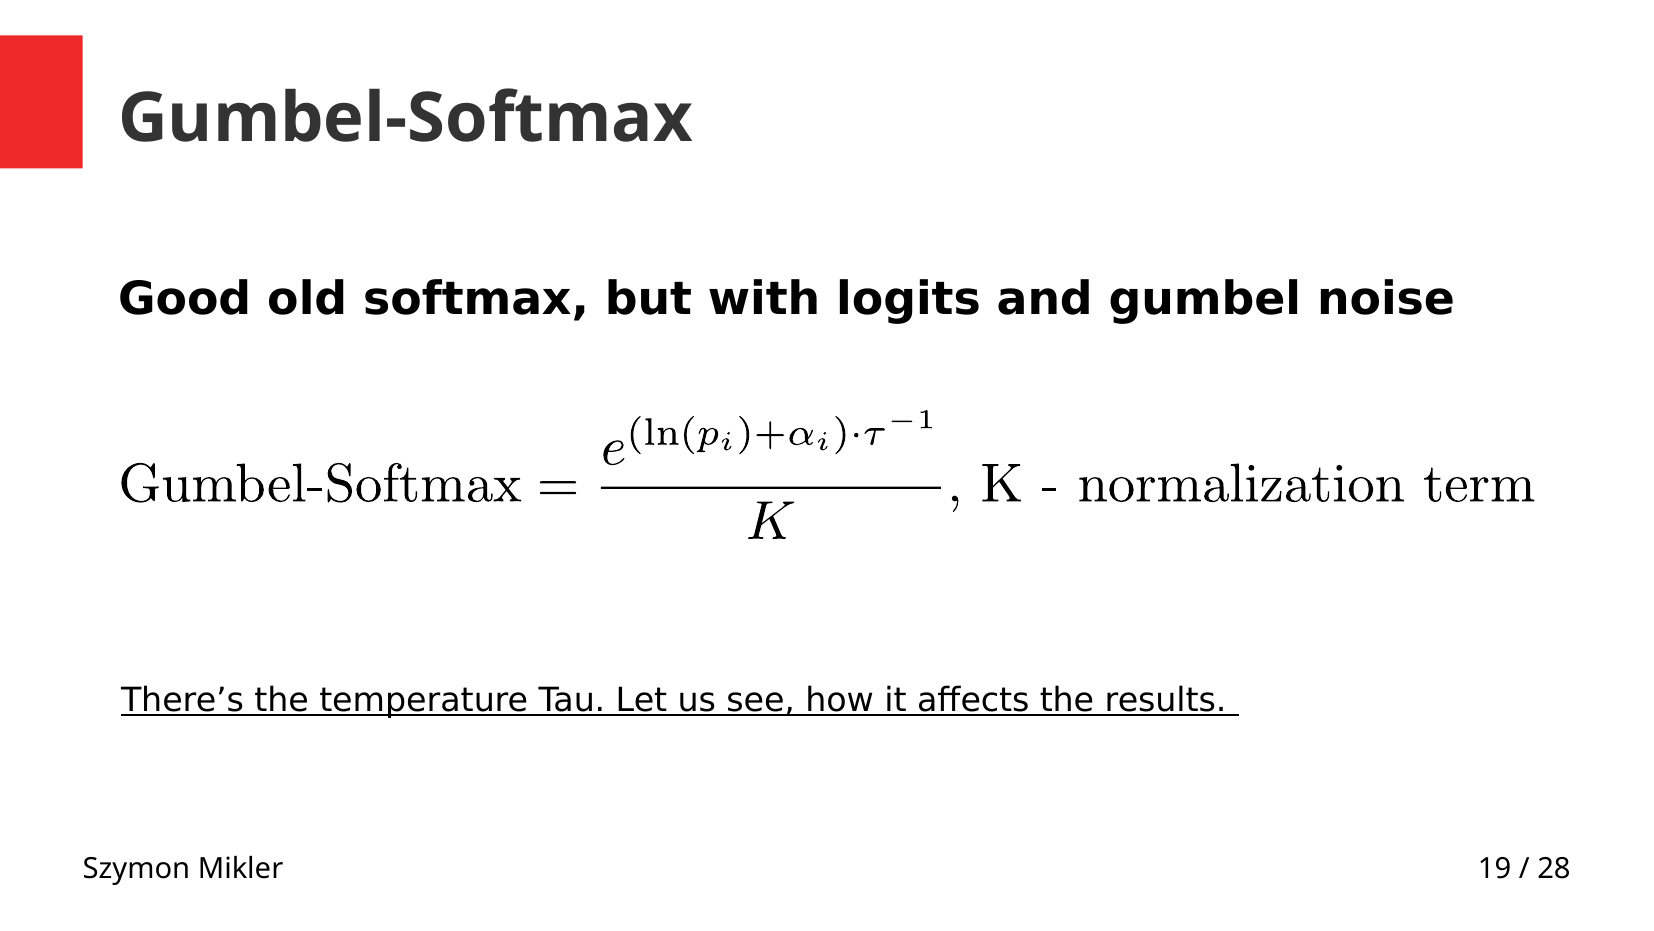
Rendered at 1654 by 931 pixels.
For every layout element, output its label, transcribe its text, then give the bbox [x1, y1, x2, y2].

title Gumbel-Softmax [118, 37, 1571, 193]
text_box There’s the temperature Tau. Let us see, how it affects the results. [106, 673, 1489, 792]
text_box [118, 410, 1536, 539]
subtitle Good old softmax, but with logits and gumbel noise [118, 248, 1536, 349]
